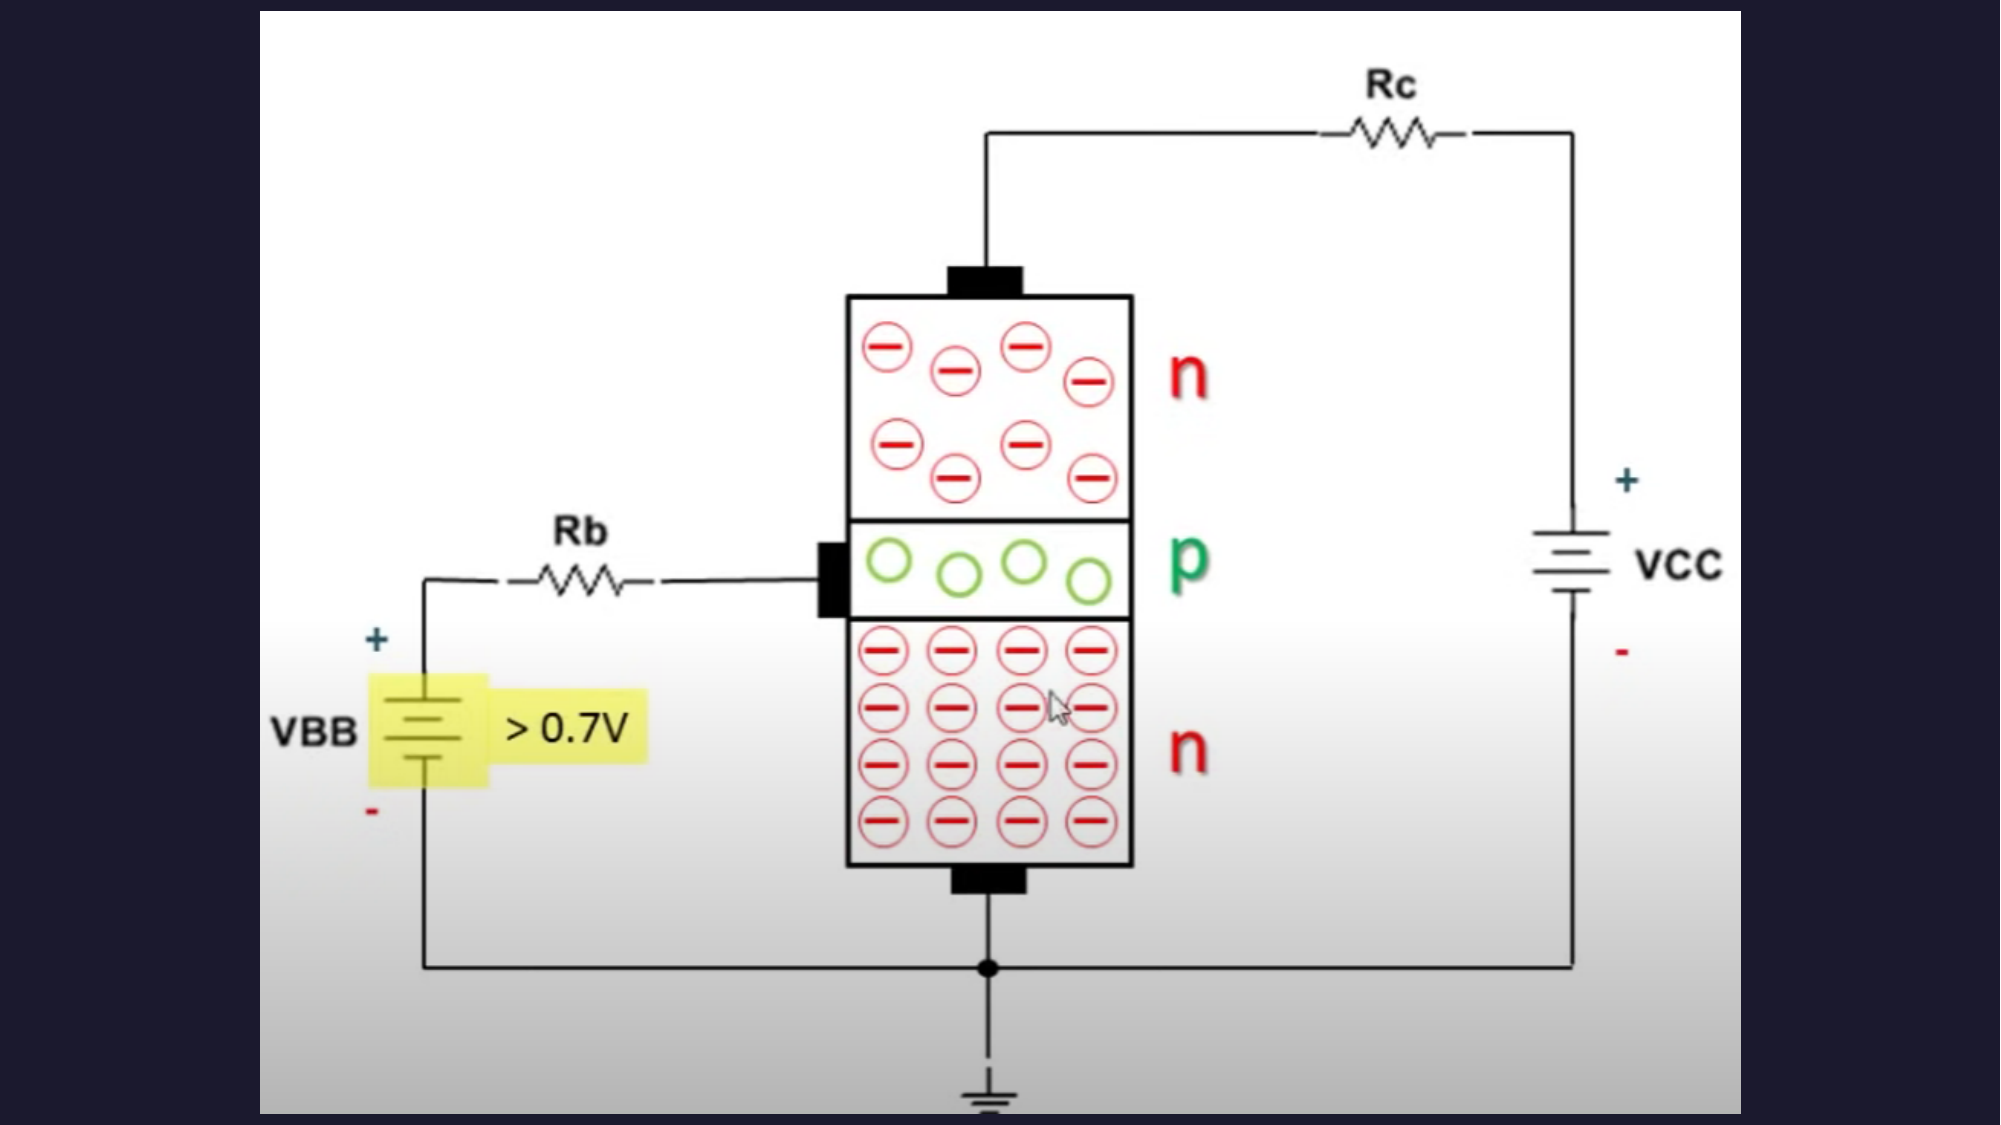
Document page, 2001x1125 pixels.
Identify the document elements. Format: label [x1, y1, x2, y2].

picture [260, 11, 1741, 1114]
